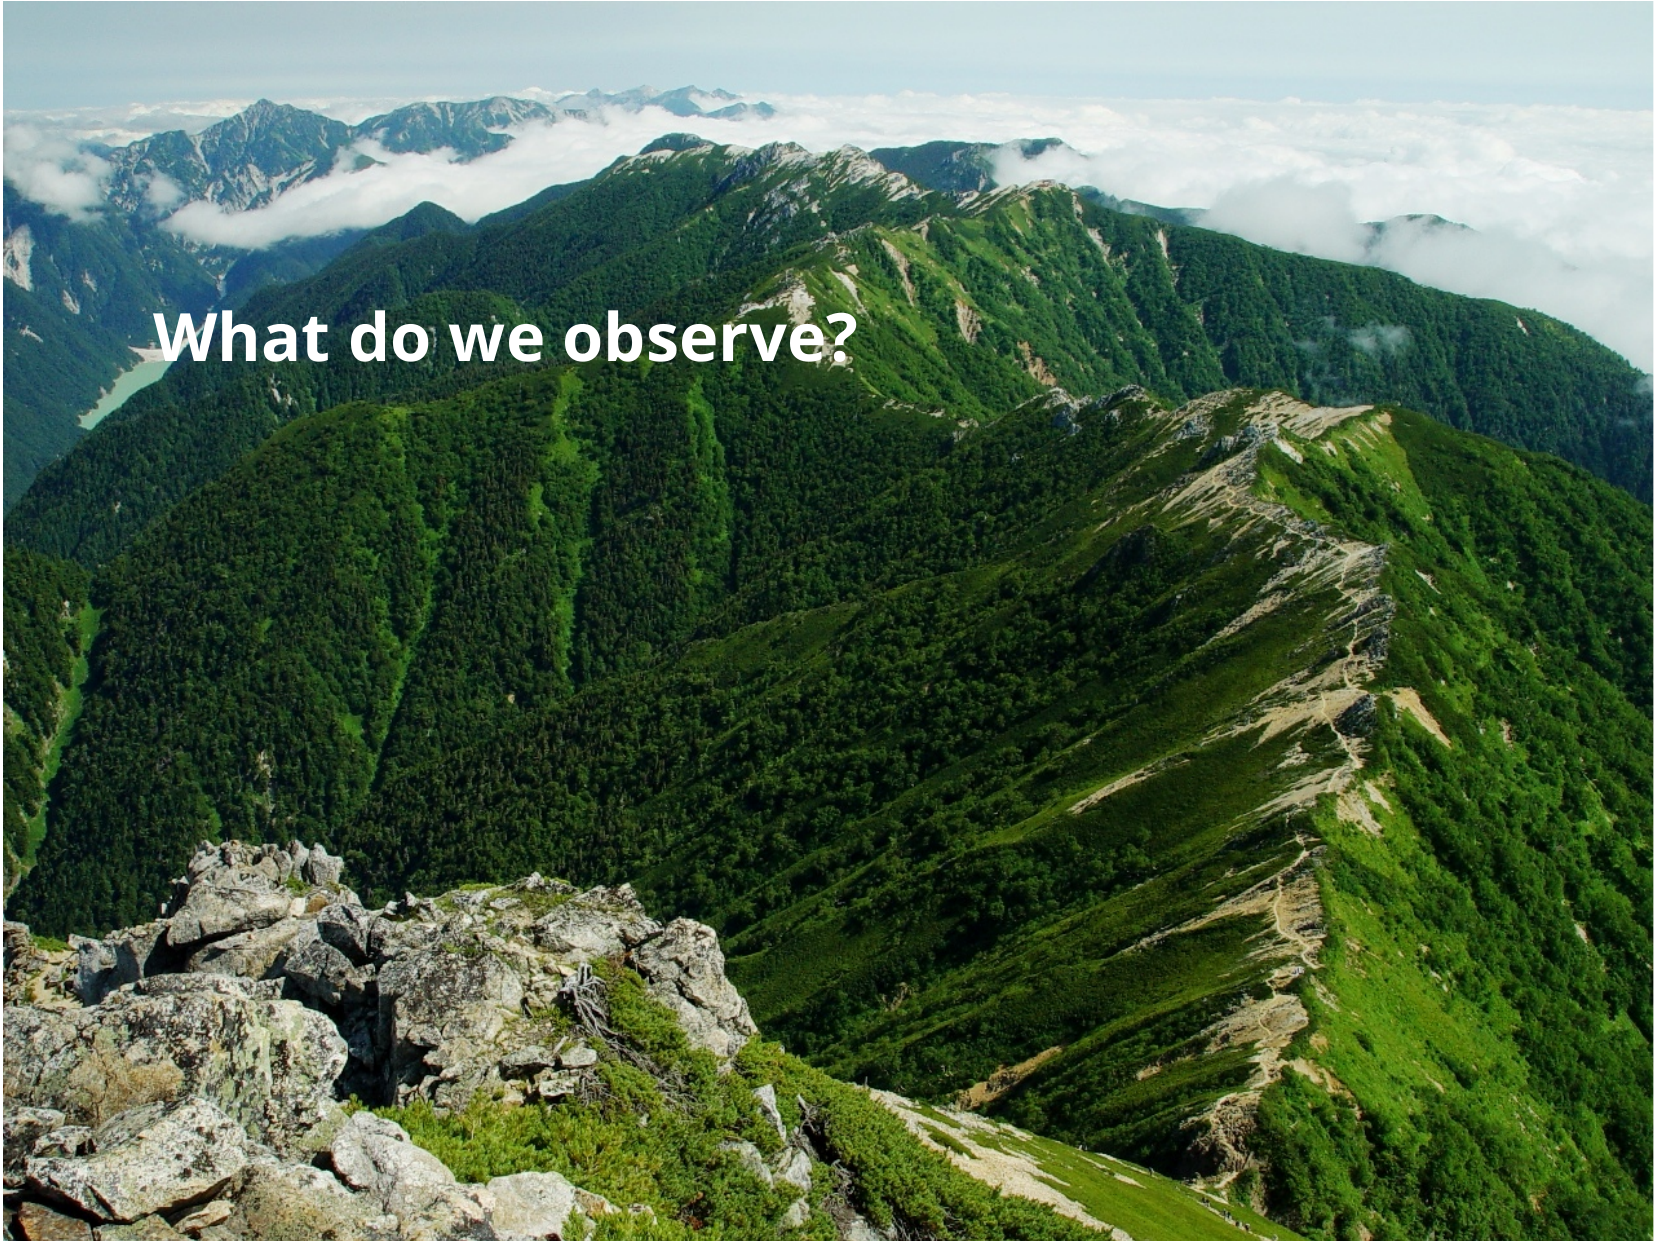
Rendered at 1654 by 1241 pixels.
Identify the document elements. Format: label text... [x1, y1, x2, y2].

list What do we observe? [82, 290, 1571, 1010]
picture [3, 1, 1654, 1241]
